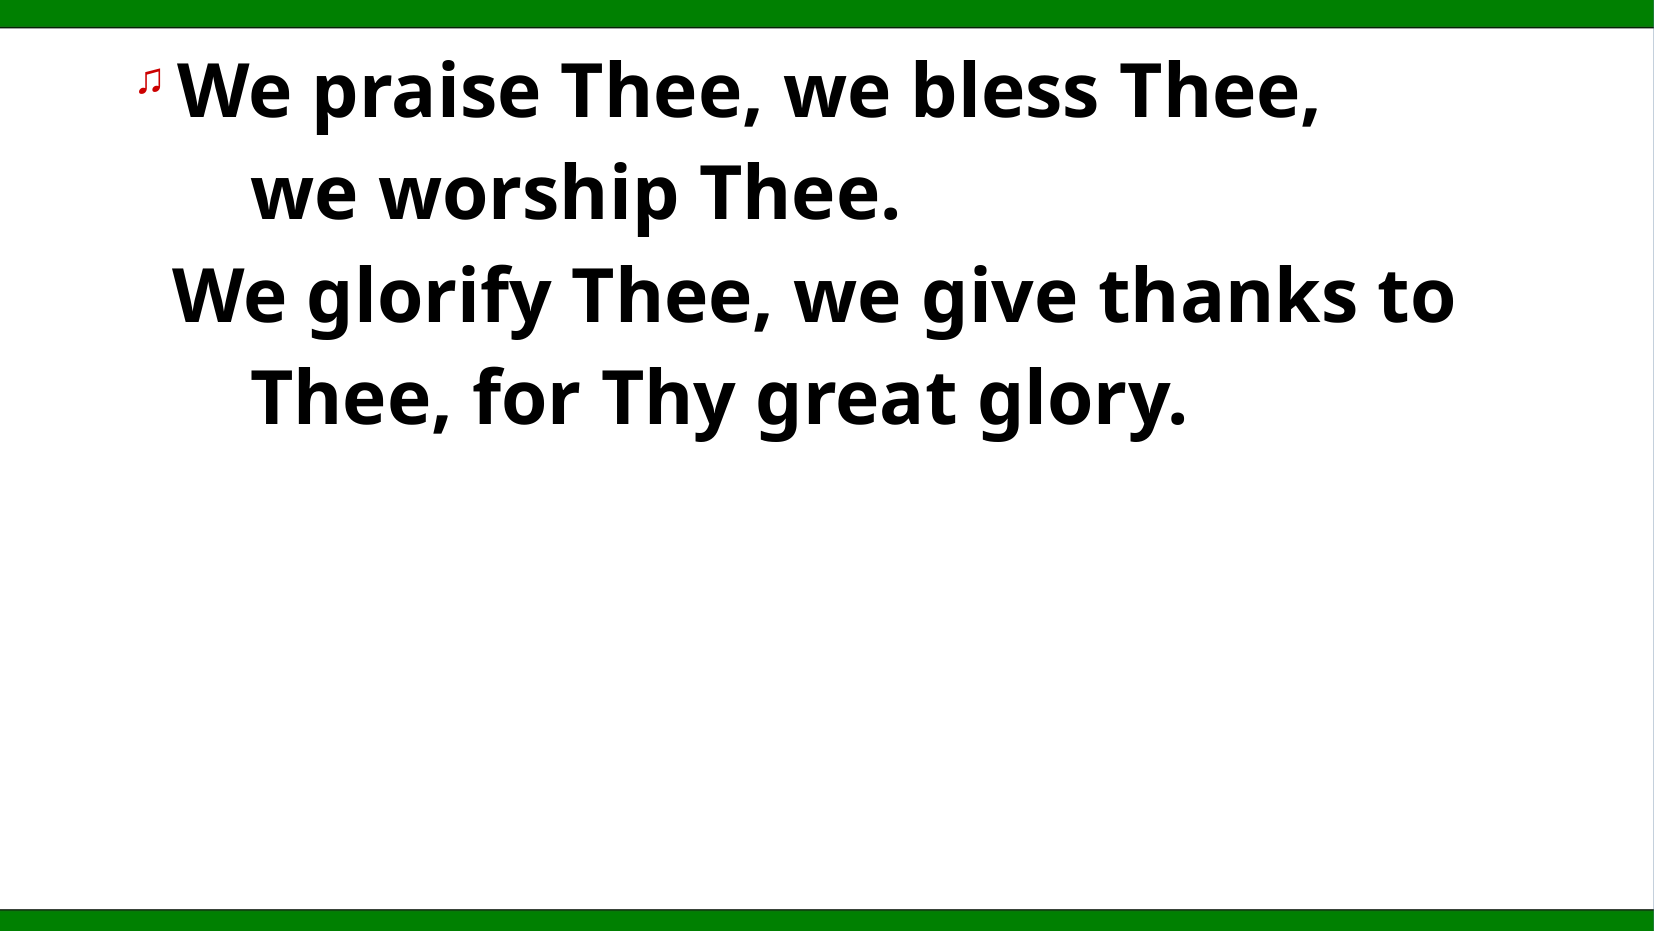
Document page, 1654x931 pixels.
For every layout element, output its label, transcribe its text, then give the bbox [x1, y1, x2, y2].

text_box ♫ We praise Thee, we bless Thee, we worship Thee. We glorify Thee, we give thanks to Thee, for Thy great glory. [60, 30, 1591, 481]
picture [0, 0, 1654, 931]
